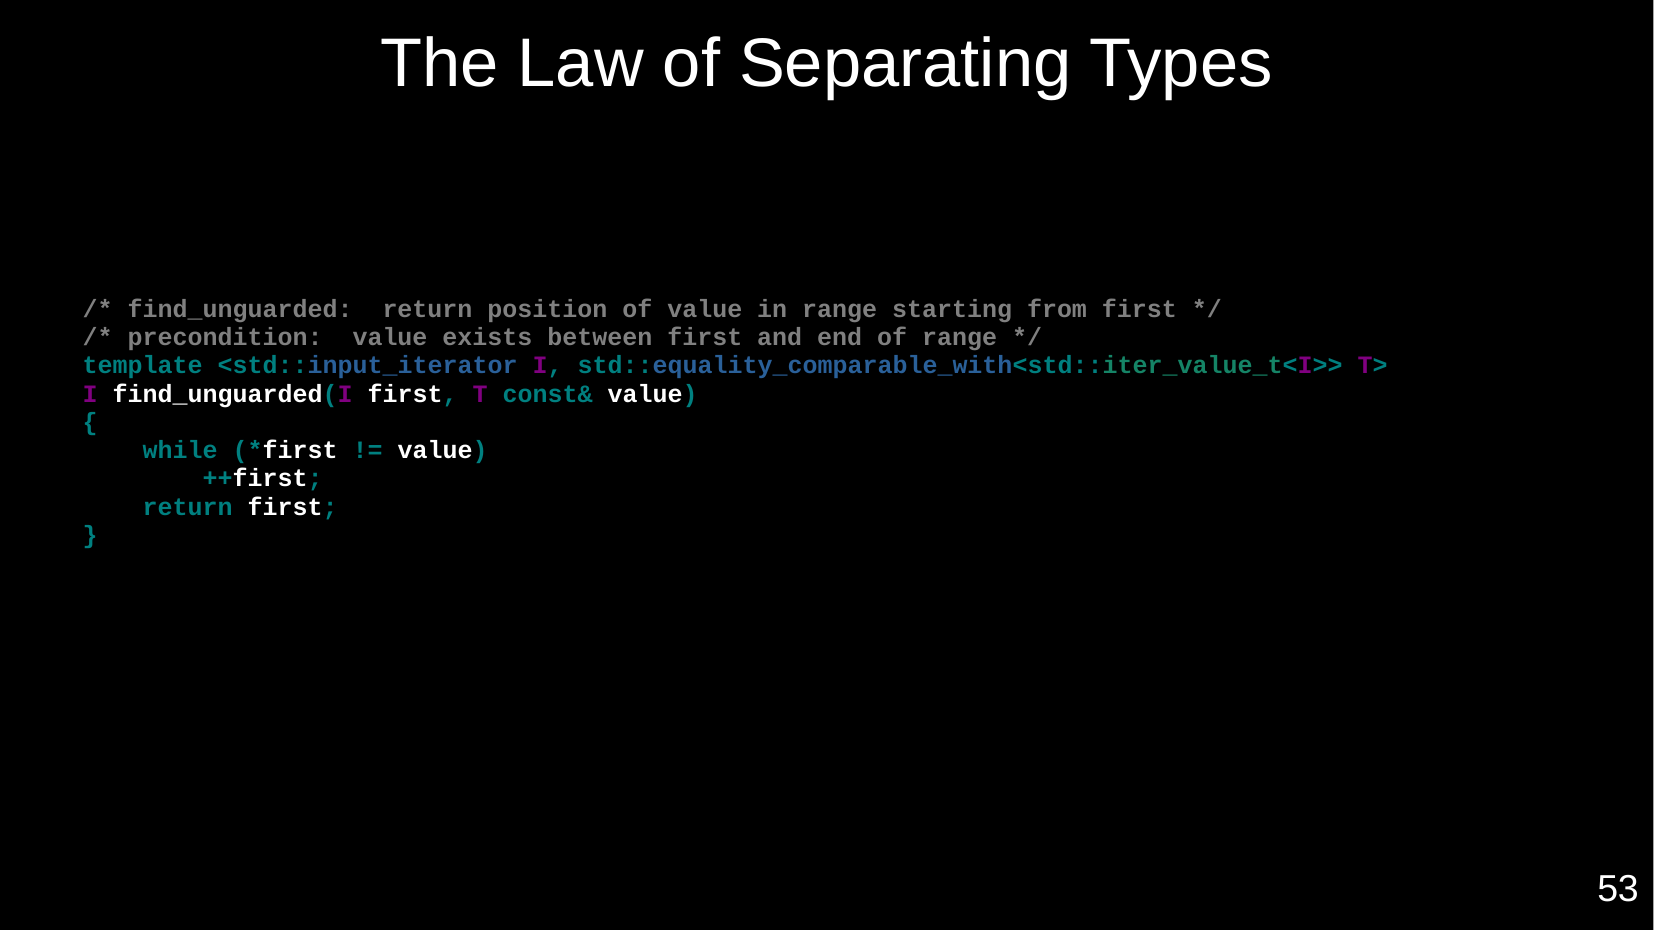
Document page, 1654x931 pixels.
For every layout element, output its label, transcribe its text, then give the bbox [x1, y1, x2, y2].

text_box <number> [1024, 860, 1654, 931]
subtitle /* find_unguarded: return position of value in range starting from first */ /* precondition: value exists between first and end of range */ template <std::input_iterator I, std::equality_comparable_with<std::iter_value_t<I>> T> I find_unguarded(I first, T const& value) { while (*first != value) ++first; return first; } [82, 132, 1571, 889]
title The Law of Separating Types [82, 4, 1571, 121]
